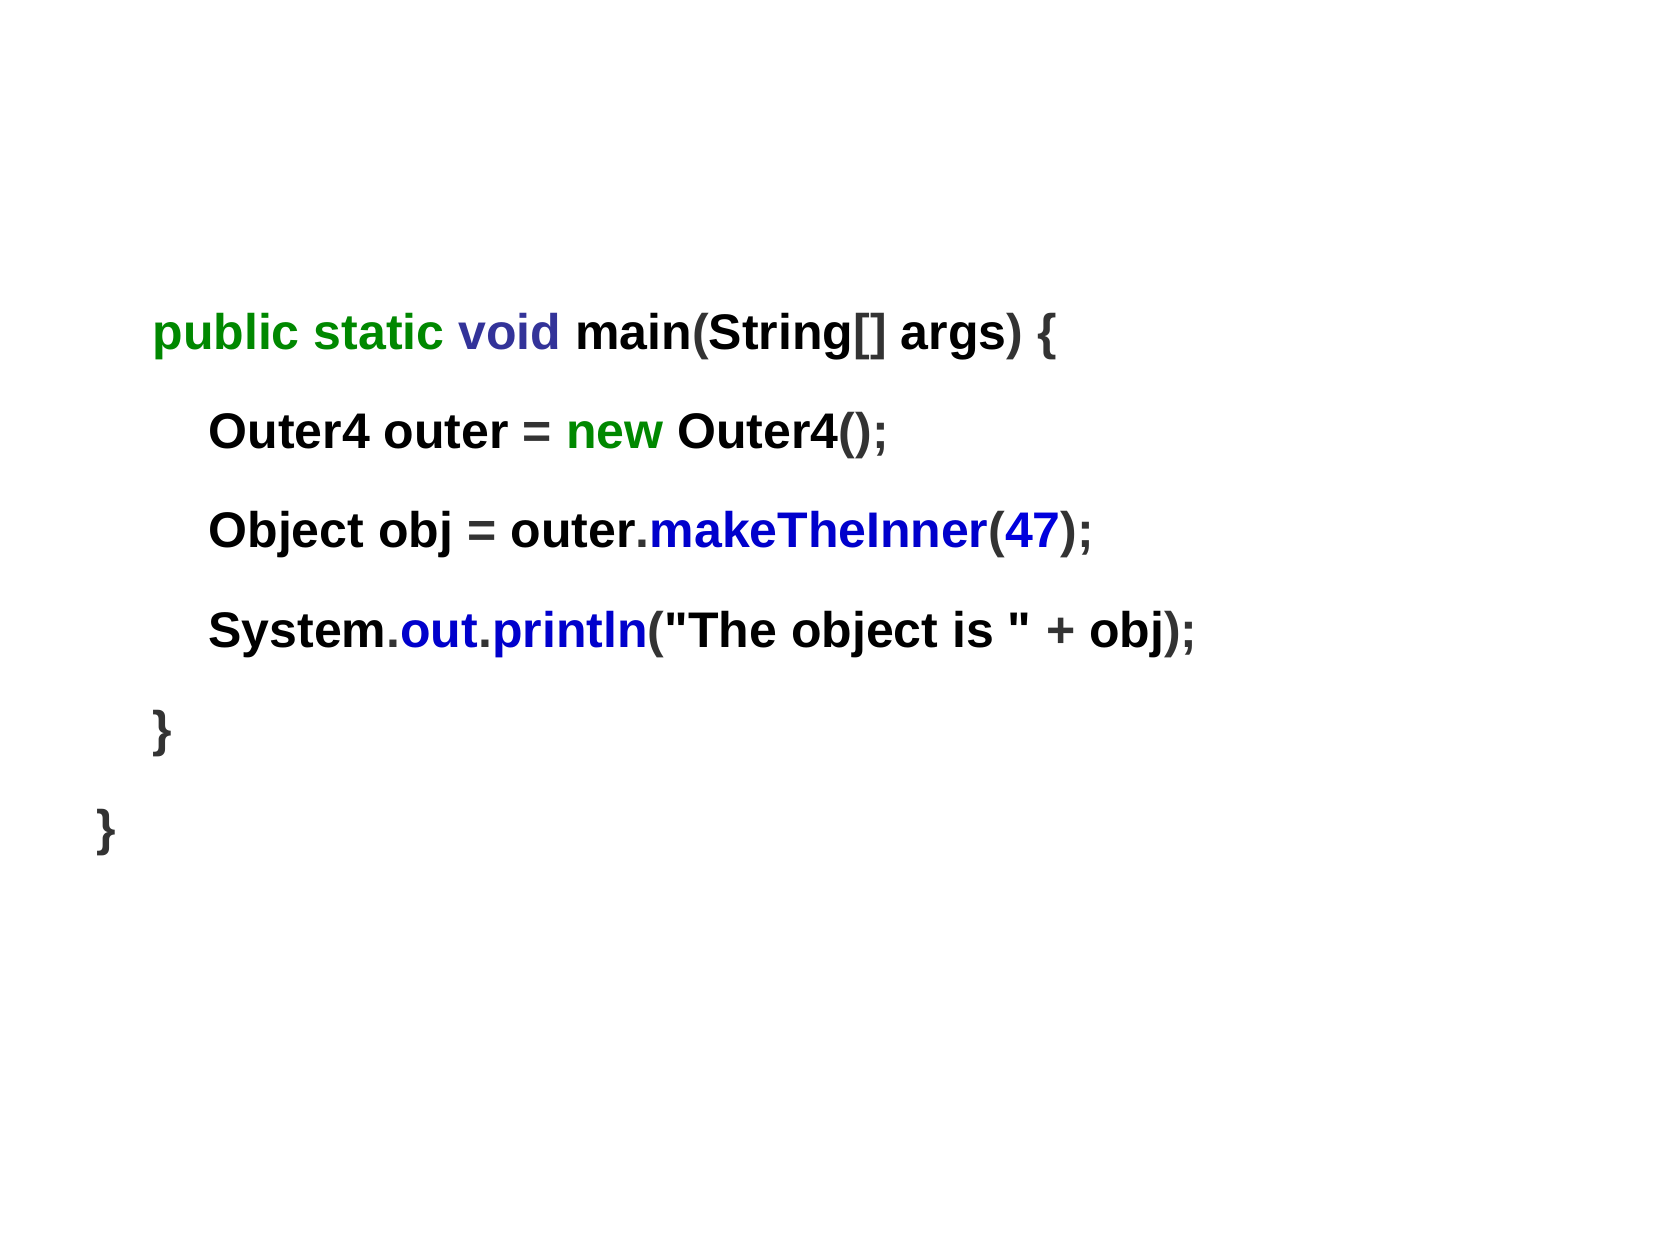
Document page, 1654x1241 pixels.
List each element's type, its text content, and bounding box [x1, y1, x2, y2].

list public static void main(String[] args) { Outer4 outer = new Outer4(); Object obj = outer.makeTheInner(47); System.out.println("The object is " + obj); } } [82, 290, 1538, 1010]
